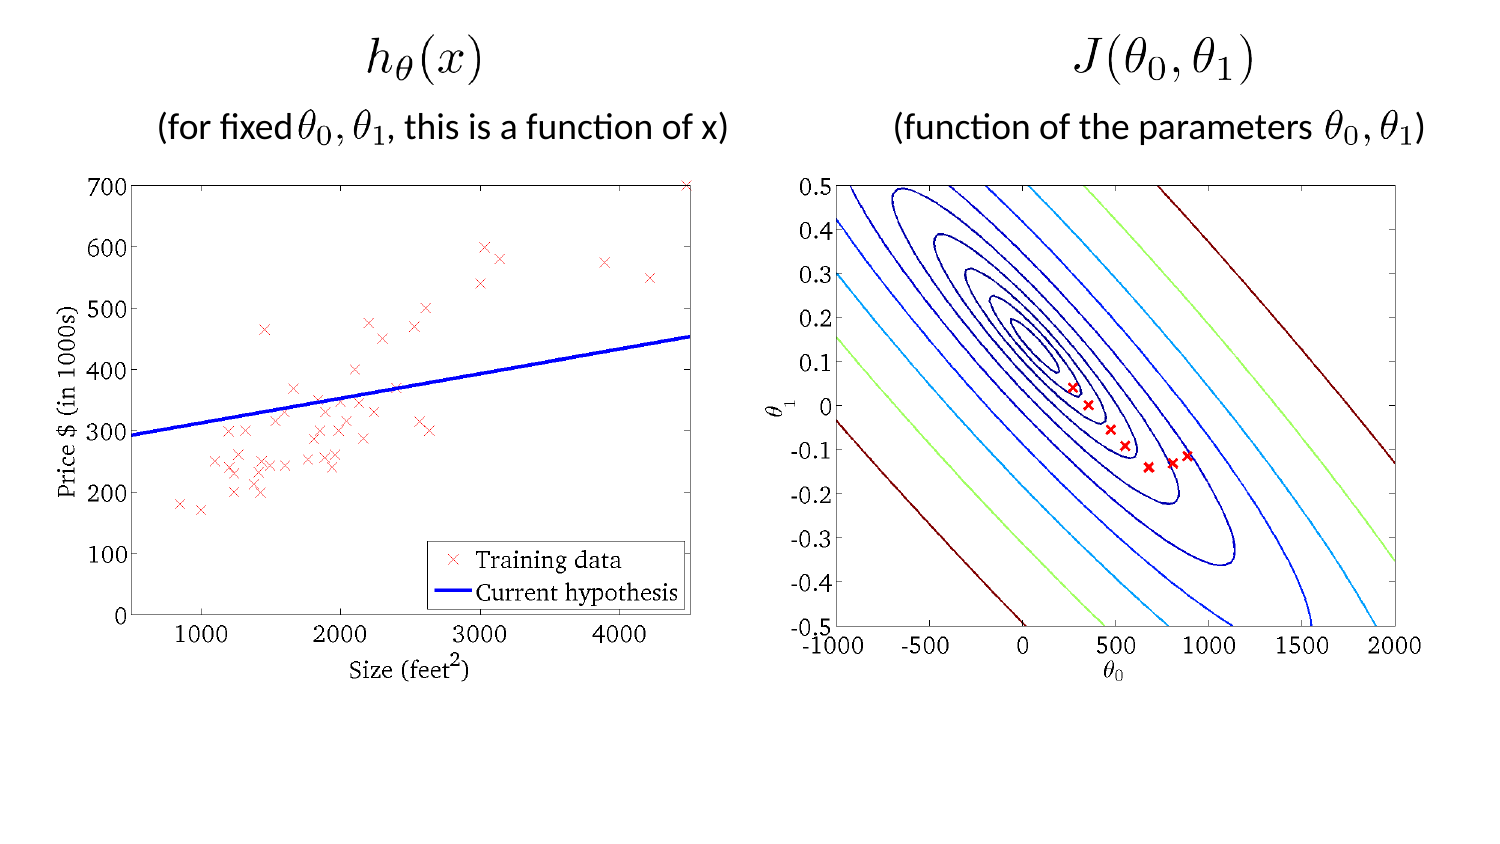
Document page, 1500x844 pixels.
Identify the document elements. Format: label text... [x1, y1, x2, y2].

picture [1325, 109, 1411, 146]
picture [37, 144, 1463, 685]
picture [298, 109, 384, 146]
picture [367, 34, 480, 85]
text_box (function of the parameters ) [877, 94, 1442, 155]
picture [1074, 34, 1252, 85]
text_box (for fixed , this is a function of x) [141, 94, 745, 155]
